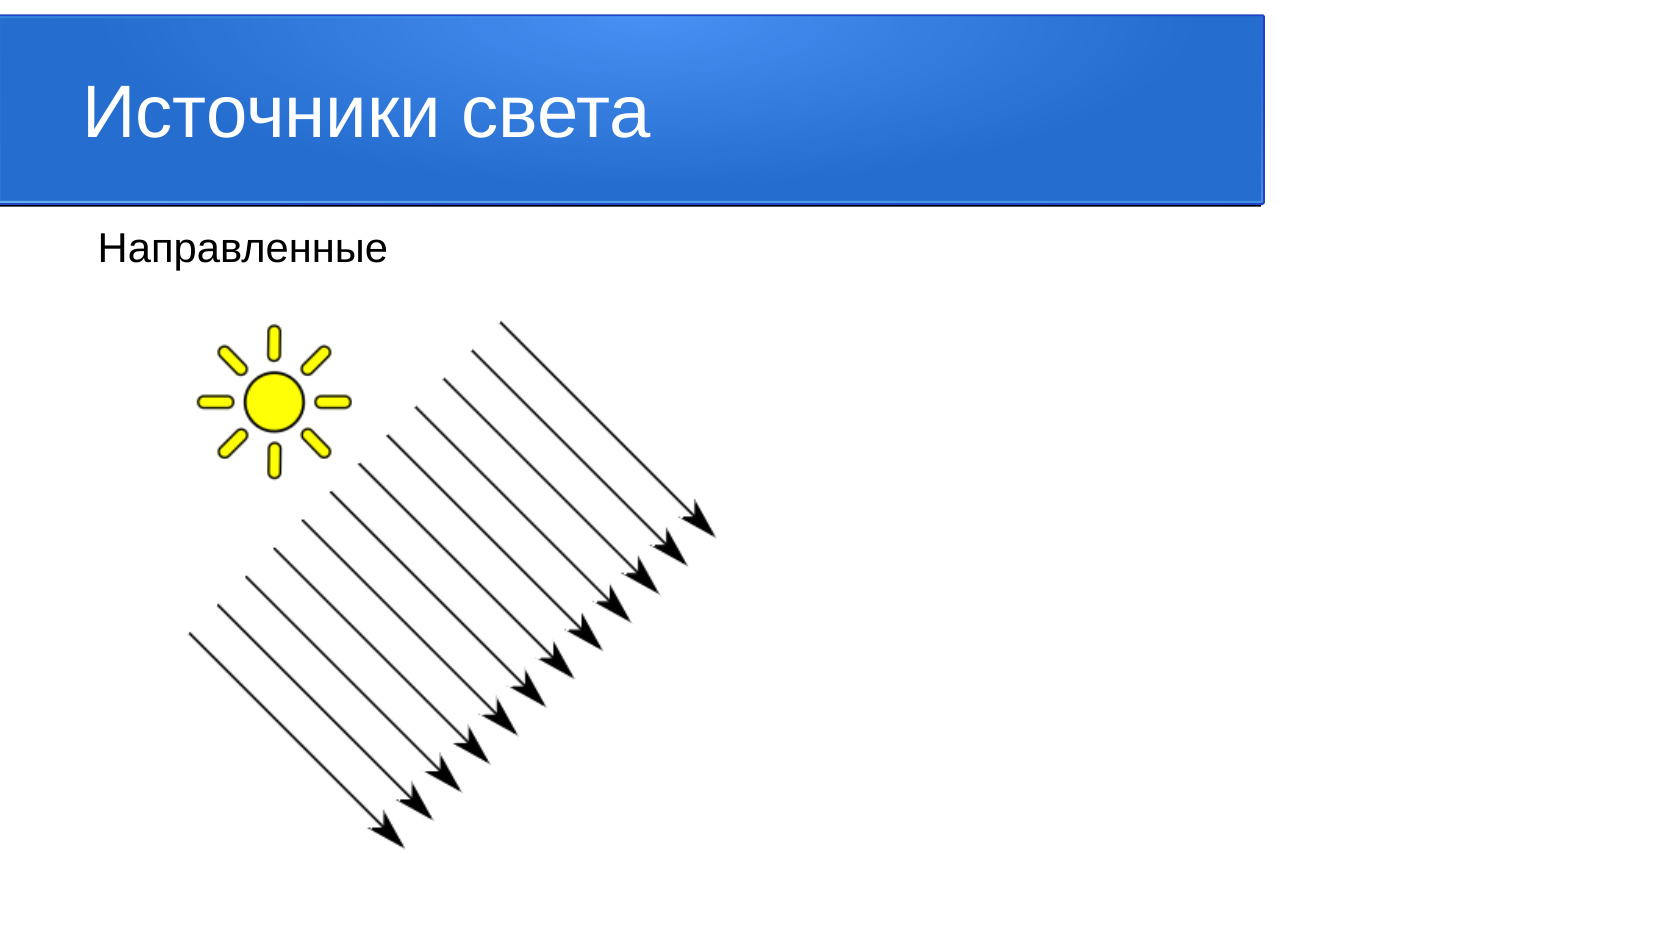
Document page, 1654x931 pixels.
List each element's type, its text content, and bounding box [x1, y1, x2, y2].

subtitle Направленные [82, 224, 1571, 764]
picture [105, 276, 907, 871]
title Источники света [82, 35, 1235, 189]
